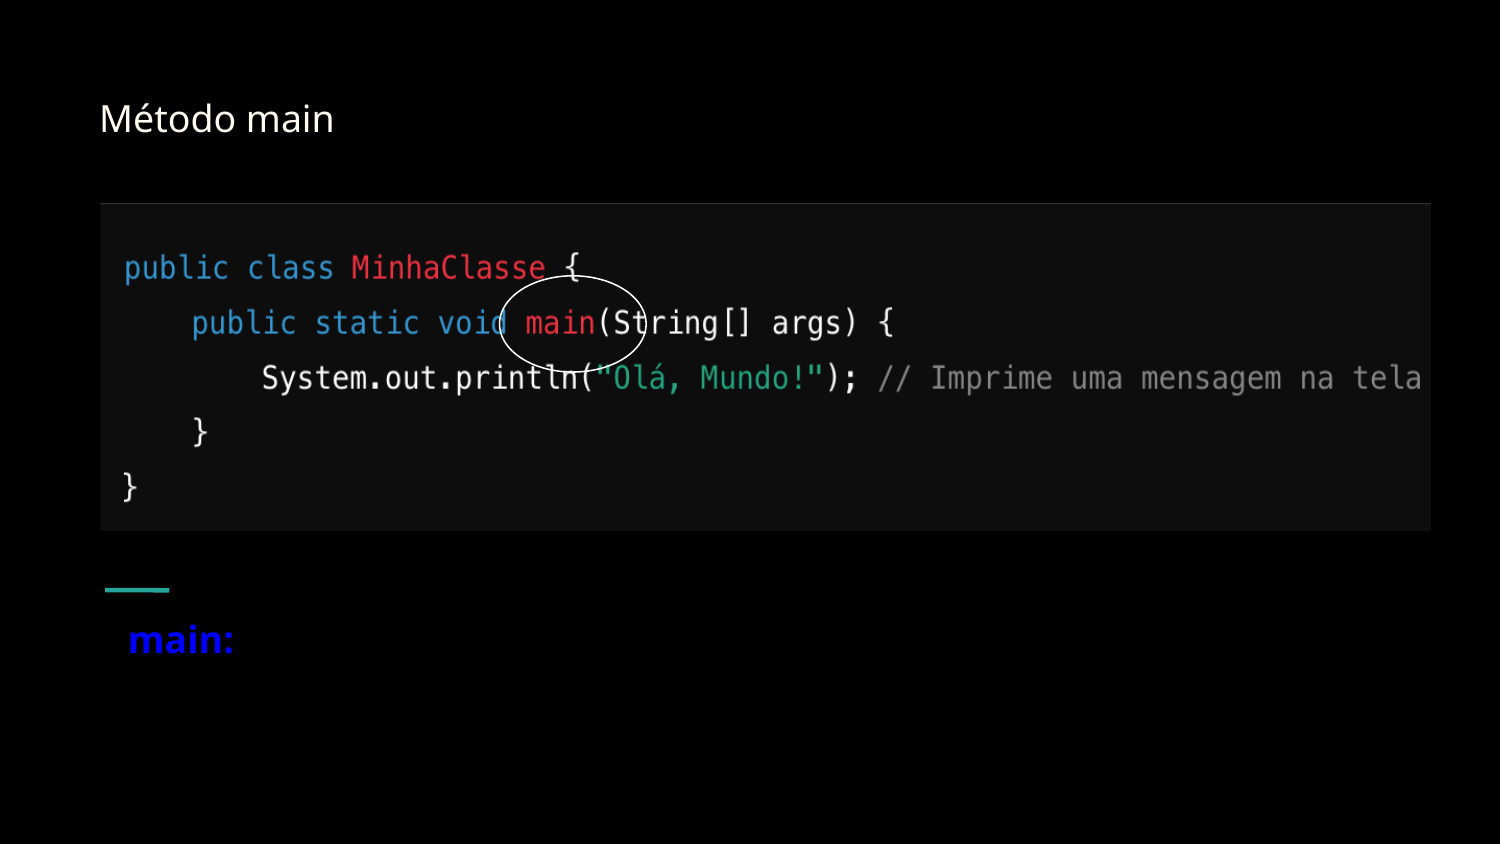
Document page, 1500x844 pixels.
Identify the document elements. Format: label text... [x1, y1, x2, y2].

text_box main: Nome do método especial que a JVM procura para iniciar a execução do programa. [112, 601, 1444, 844]
title Método main [84, 40, 840, 156]
picture [100, 203, 1431, 531]
